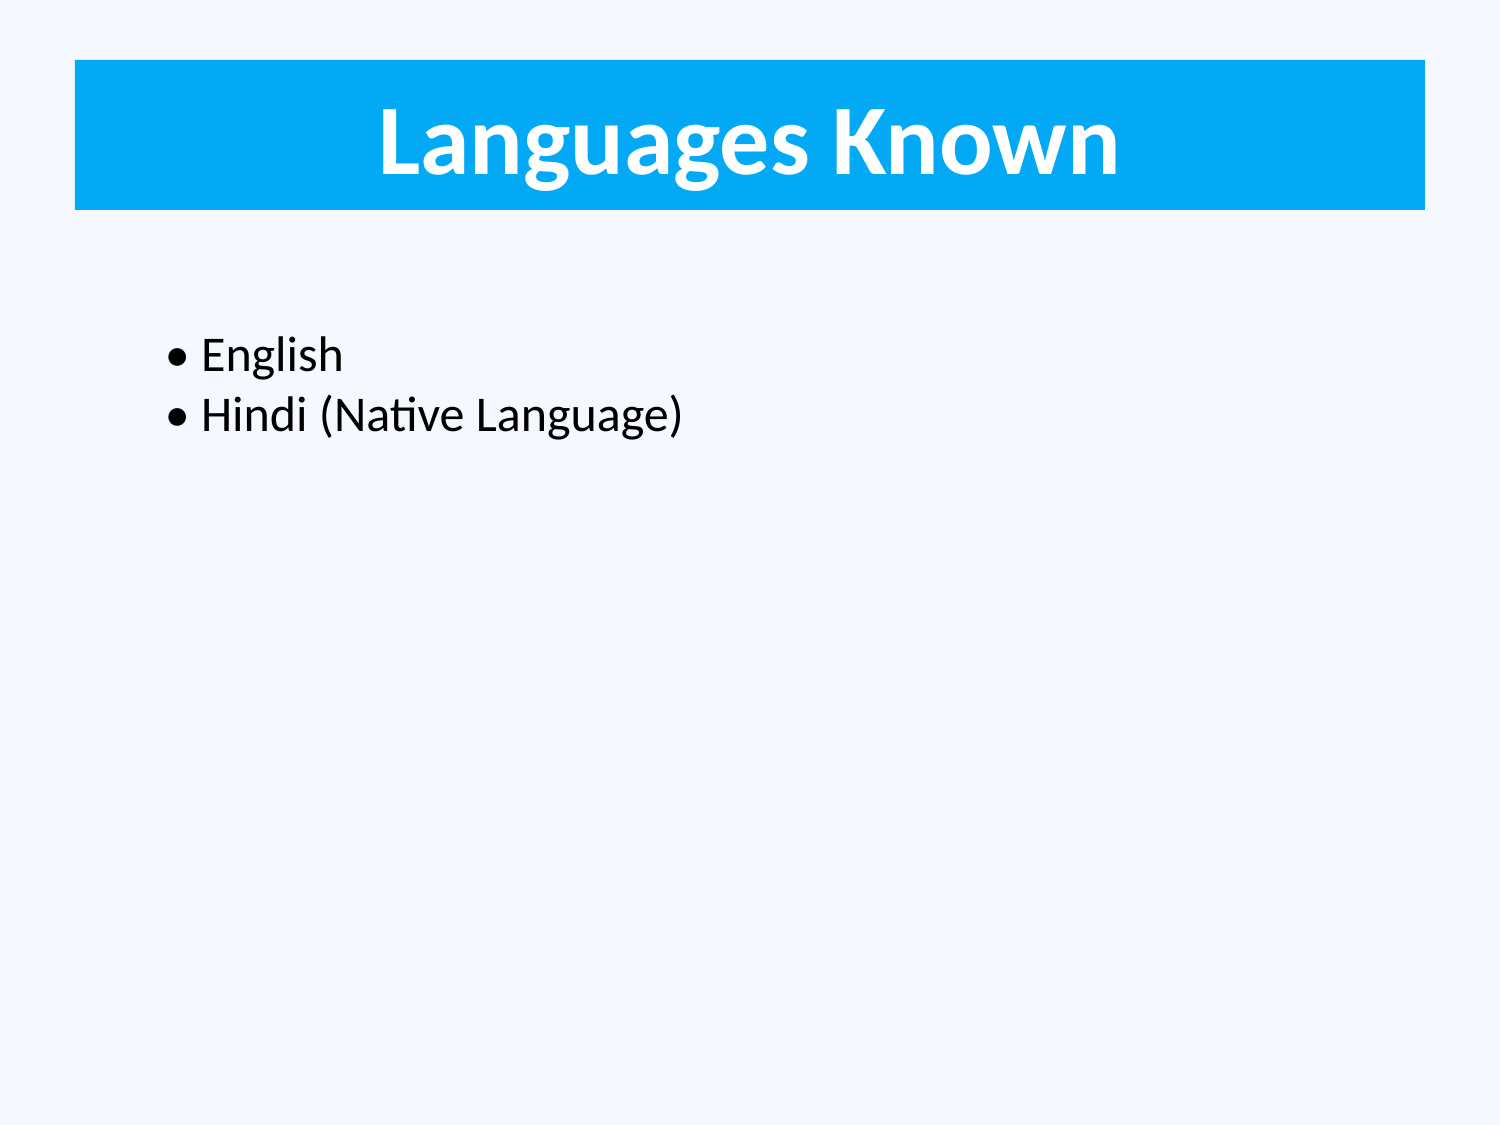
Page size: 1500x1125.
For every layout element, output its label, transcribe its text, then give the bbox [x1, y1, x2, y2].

text_box • English • Hindi (Native Language) [149, 239, 1350, 449]
text_box Languages Known [74, 59, 1425, 210]
